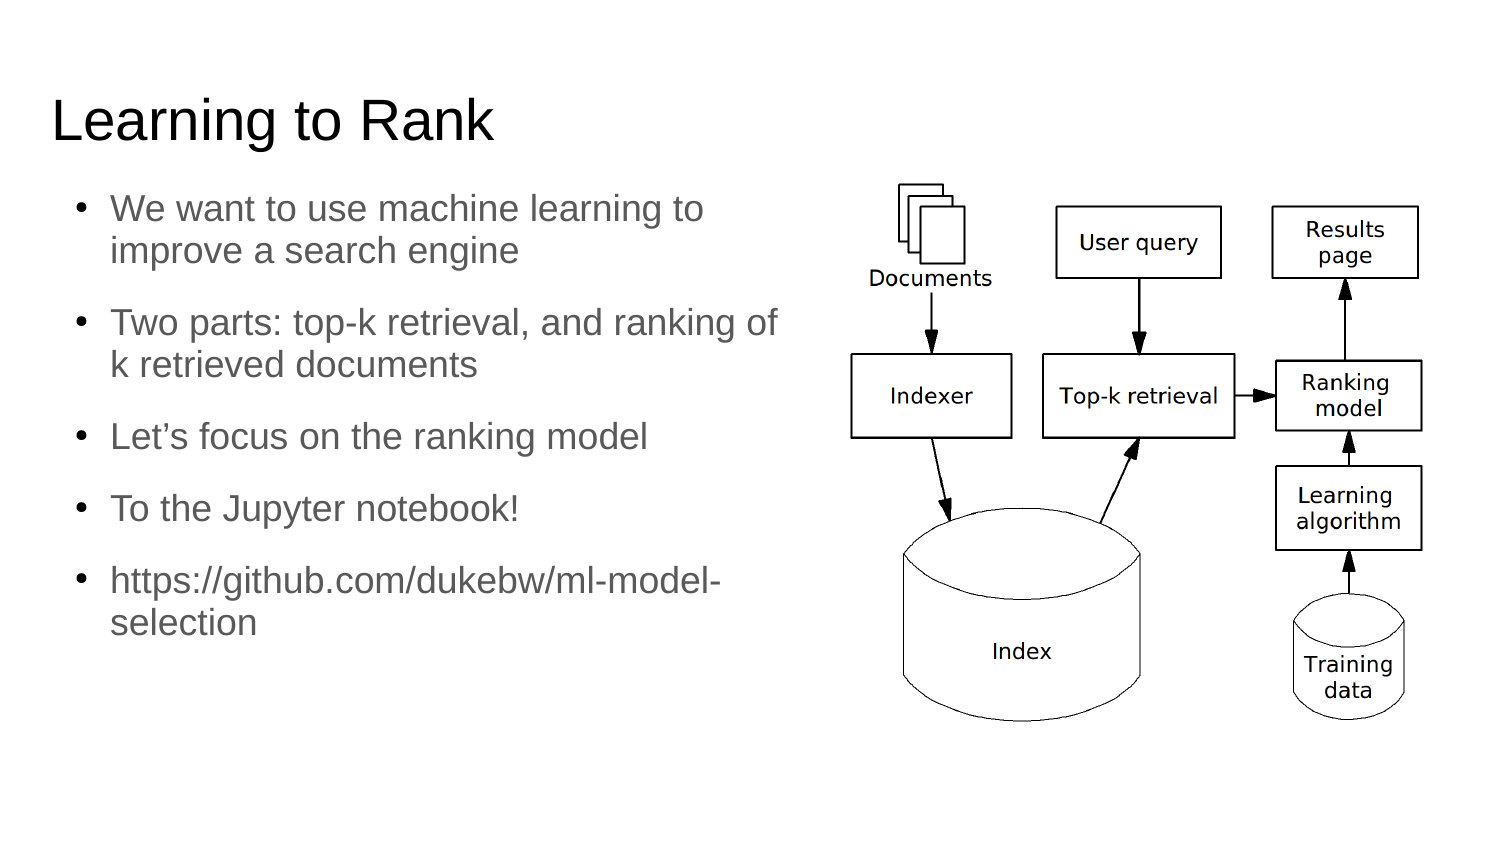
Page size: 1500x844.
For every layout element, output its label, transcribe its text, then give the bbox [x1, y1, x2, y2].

text_box We want to use machine learning to improve a search engine Two parts: top-k retrieval, and ranking of k retrieved documents Let’s focus on the ranking model To the Jupyter notebook! https://github.com/dukebw/ml-model-selection [60, 180, 818, 651]
title Learning to Rank [51, 72, 1449, 167]
picture [817, 179, 1426, 741]
